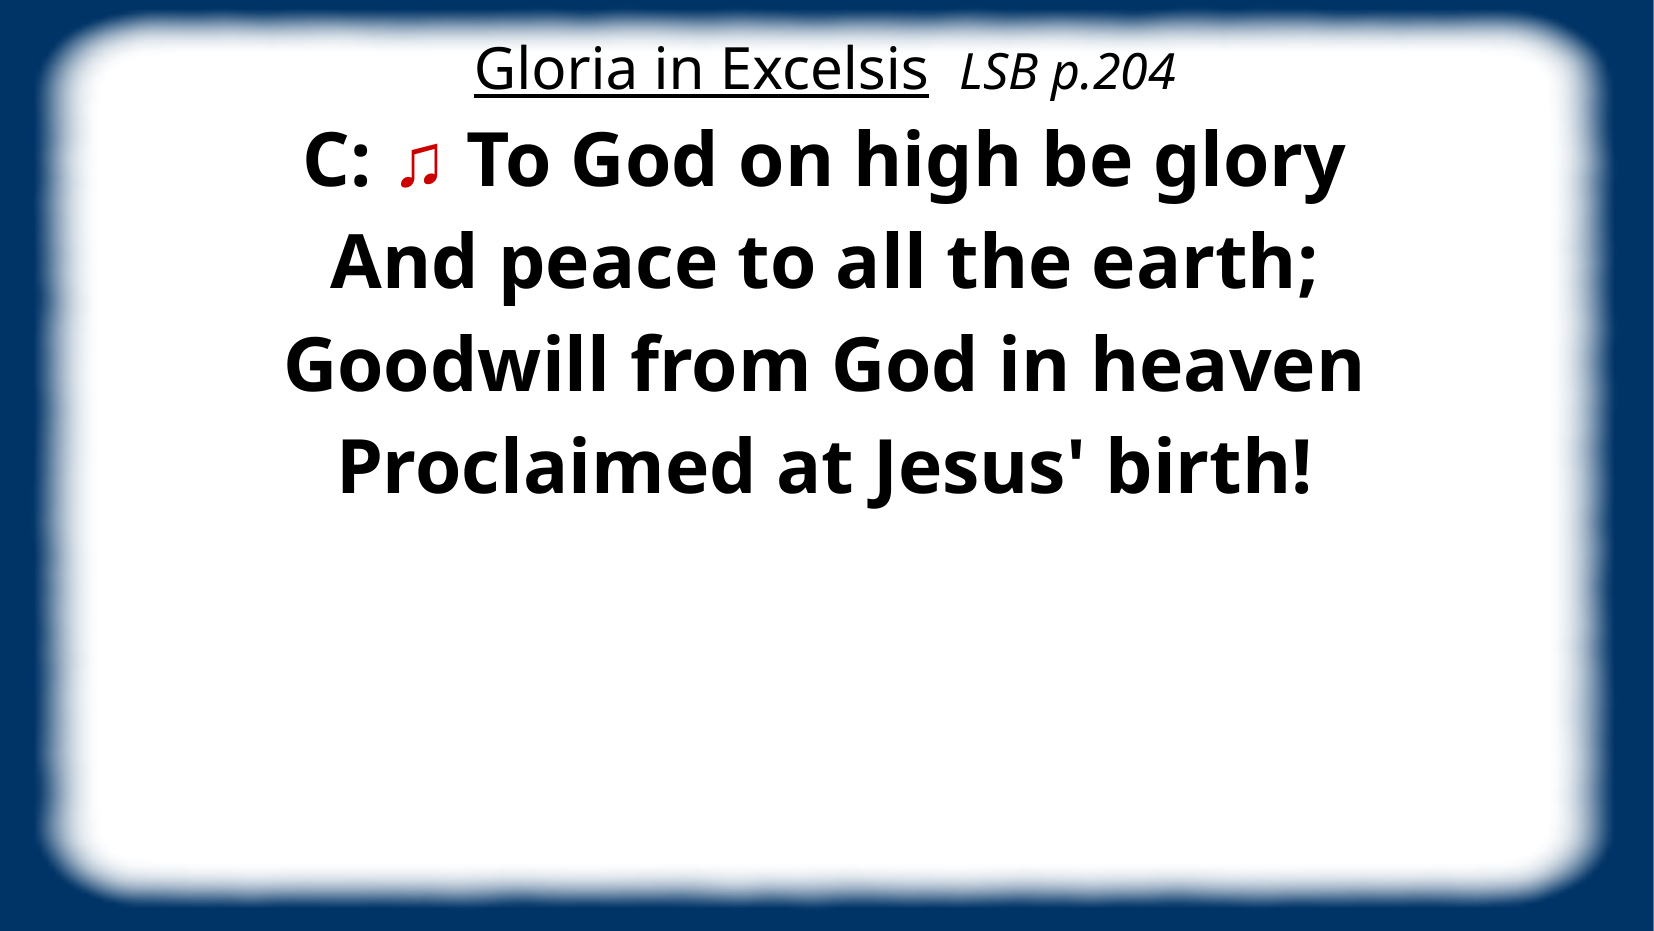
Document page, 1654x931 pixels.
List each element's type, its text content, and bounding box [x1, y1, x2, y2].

picture [0, 0, 1654, 931]
text_box Gloria in Excelsis LSB p.204 C: ♫ To God on high be glory And peace to all the earth; Goodwill from God in heaven Proclaimed at Jesus' birth! [105, 19, 1546, 511]
